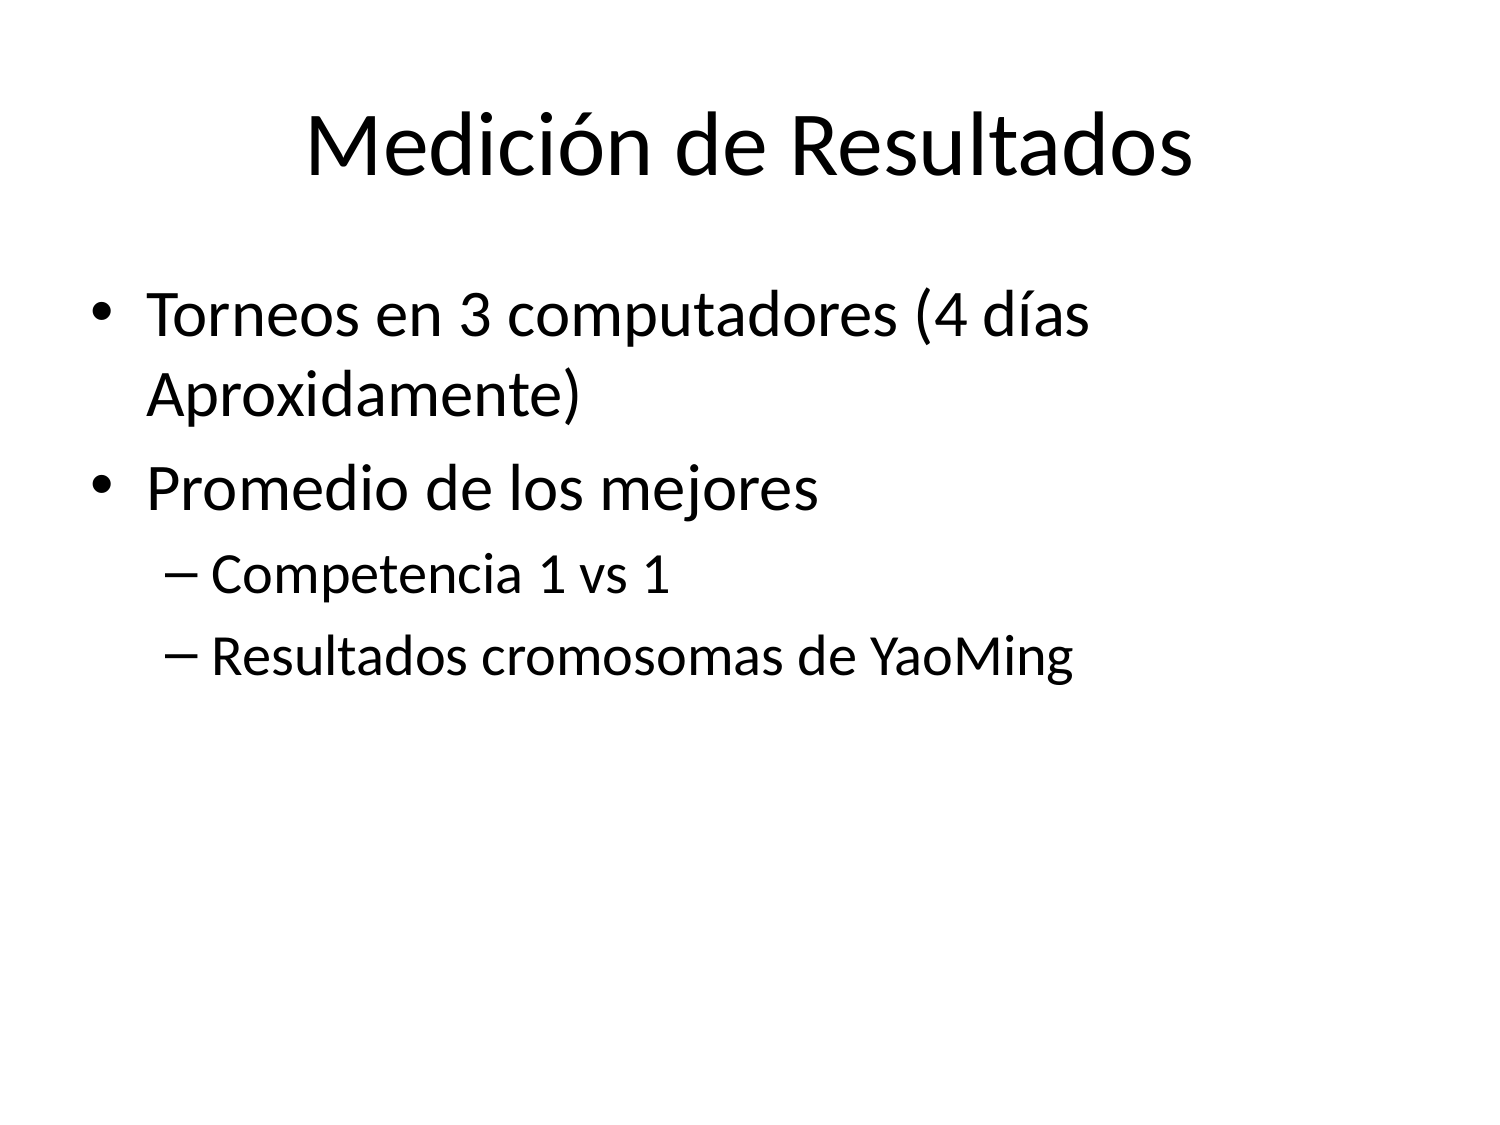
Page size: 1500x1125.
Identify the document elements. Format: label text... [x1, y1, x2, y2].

title Medición de Resultados [75, 45, 1425, 233]
list Torneos en 3 computadores (4 días Aproxidamente) Promedio de los mejores Competencia 1 vs 1 Resultados cromosomas de YaoMing [75, 262, 1425, 1005]
